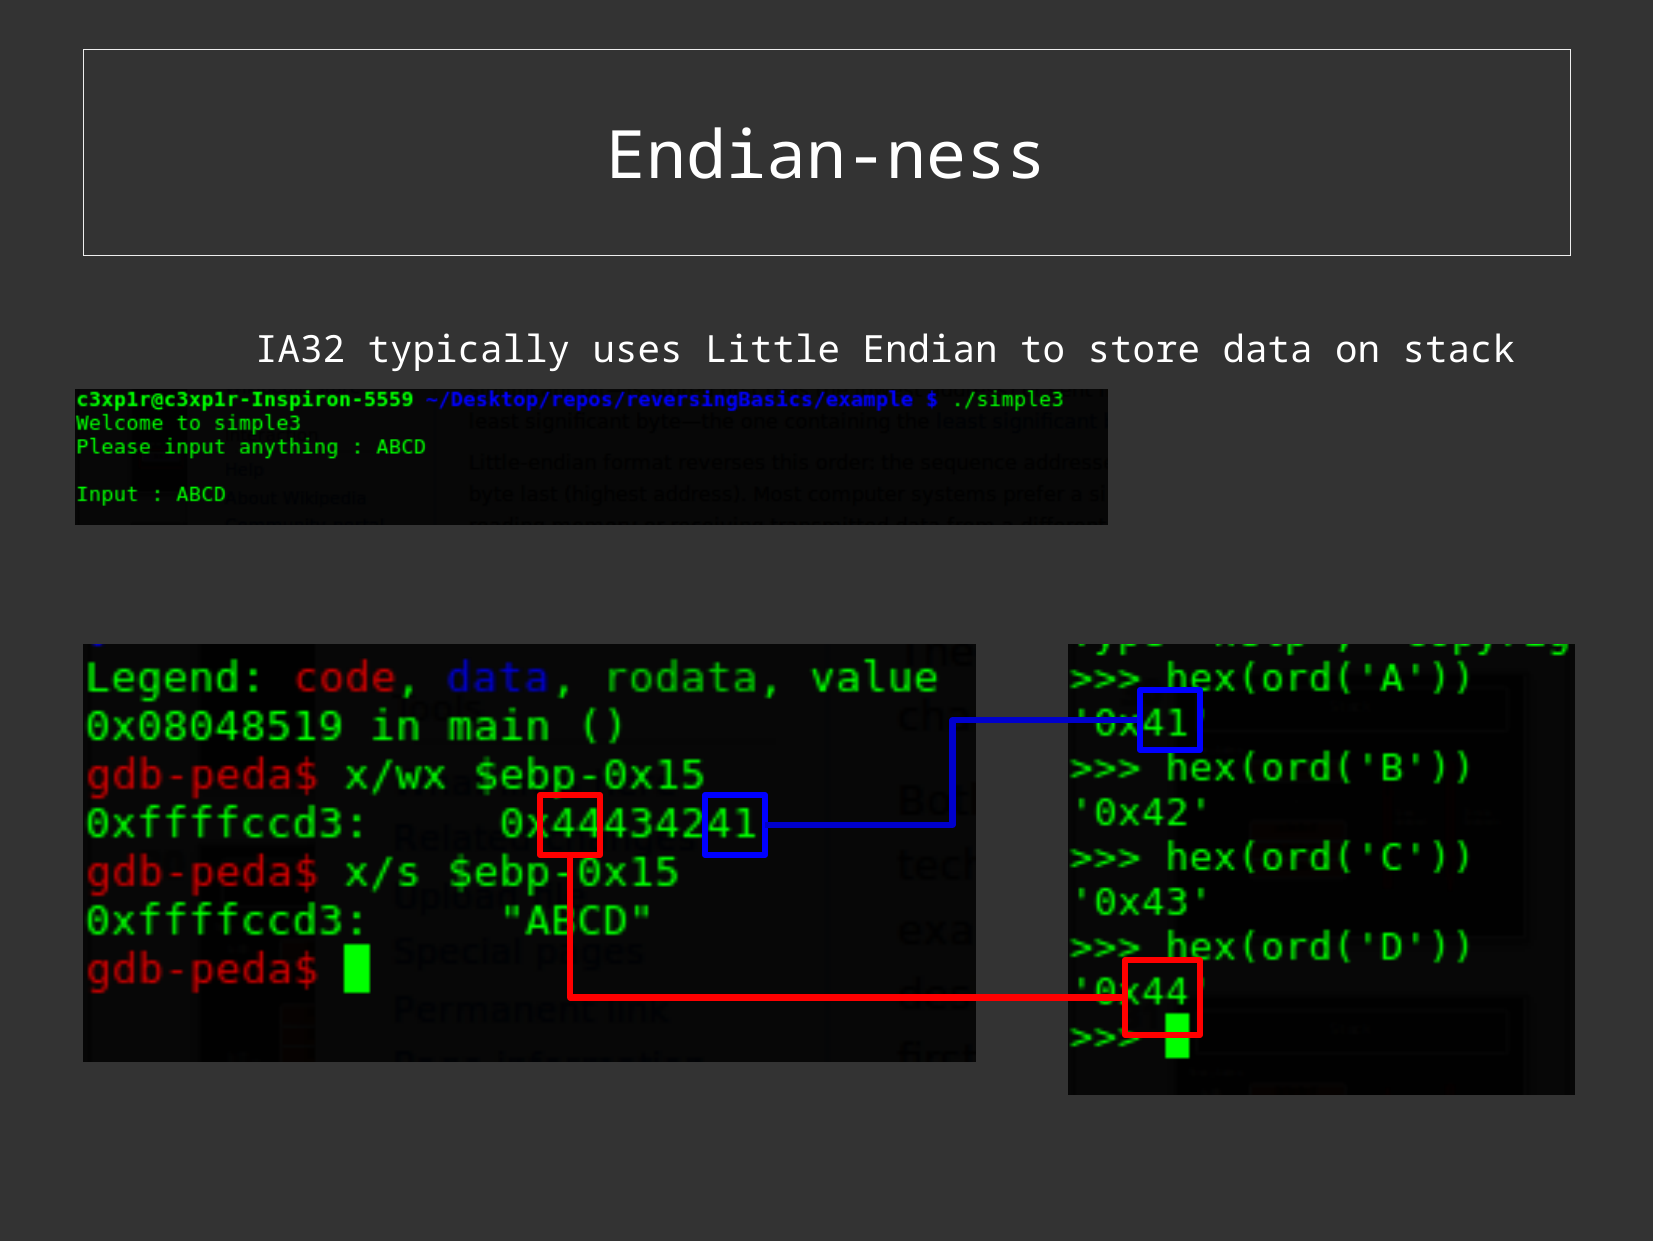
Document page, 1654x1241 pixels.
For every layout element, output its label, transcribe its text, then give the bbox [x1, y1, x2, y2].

picture [543, 798, 597, 852]
picture [708, 798, 762, 852]
picture [75, 389, 1108, 525]
picture [1128, 963, 1197, 1032]
text_box Endian-ness [83, 49, 1571, 256]
picture [83, 644, 976, 1062]
picture [1068, 644, 1575, 1095]
text_box IA32 typically uses Little Endian to store data on stack [240, 315, 1321, 368]
picture [1143, 693, 1197, 747]
